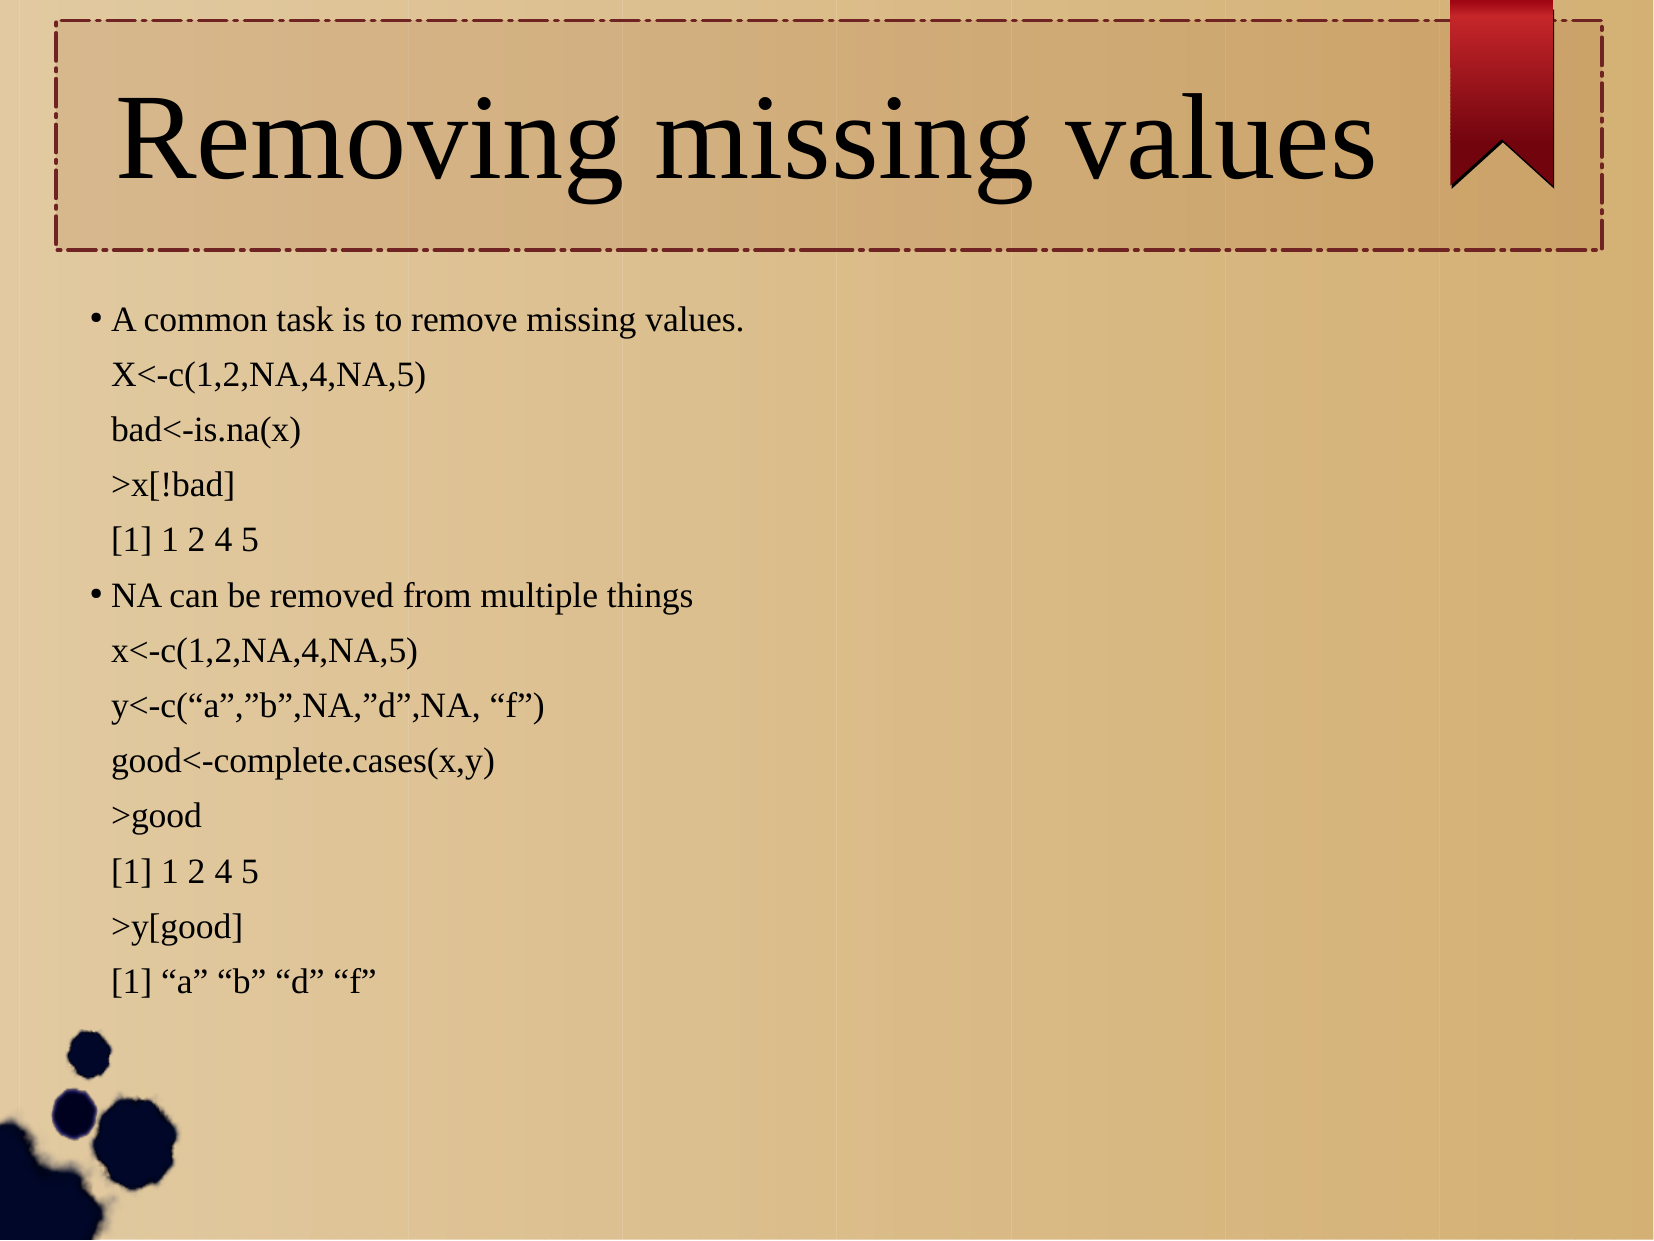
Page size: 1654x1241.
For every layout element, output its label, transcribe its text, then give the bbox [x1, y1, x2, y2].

list A common task is to remove missing values. X<-c(1,2,NA,4,NA,5) bad<-is.na(x) >x[!bad] [1] 1 2 4 5 NA can be removed from multiple things x<-c(1,2,NA,4,NA,5) y<-c(“a”,”b”,NA,”d”,NA, “f”) good<-complete.cases(x,y) >good [1] 1 2 4 5 >y[good] [1] “a” “b” “d” “f” [82, 299, 1571, 1019]
title Removing missing values [82, 47, 1412, 229]
